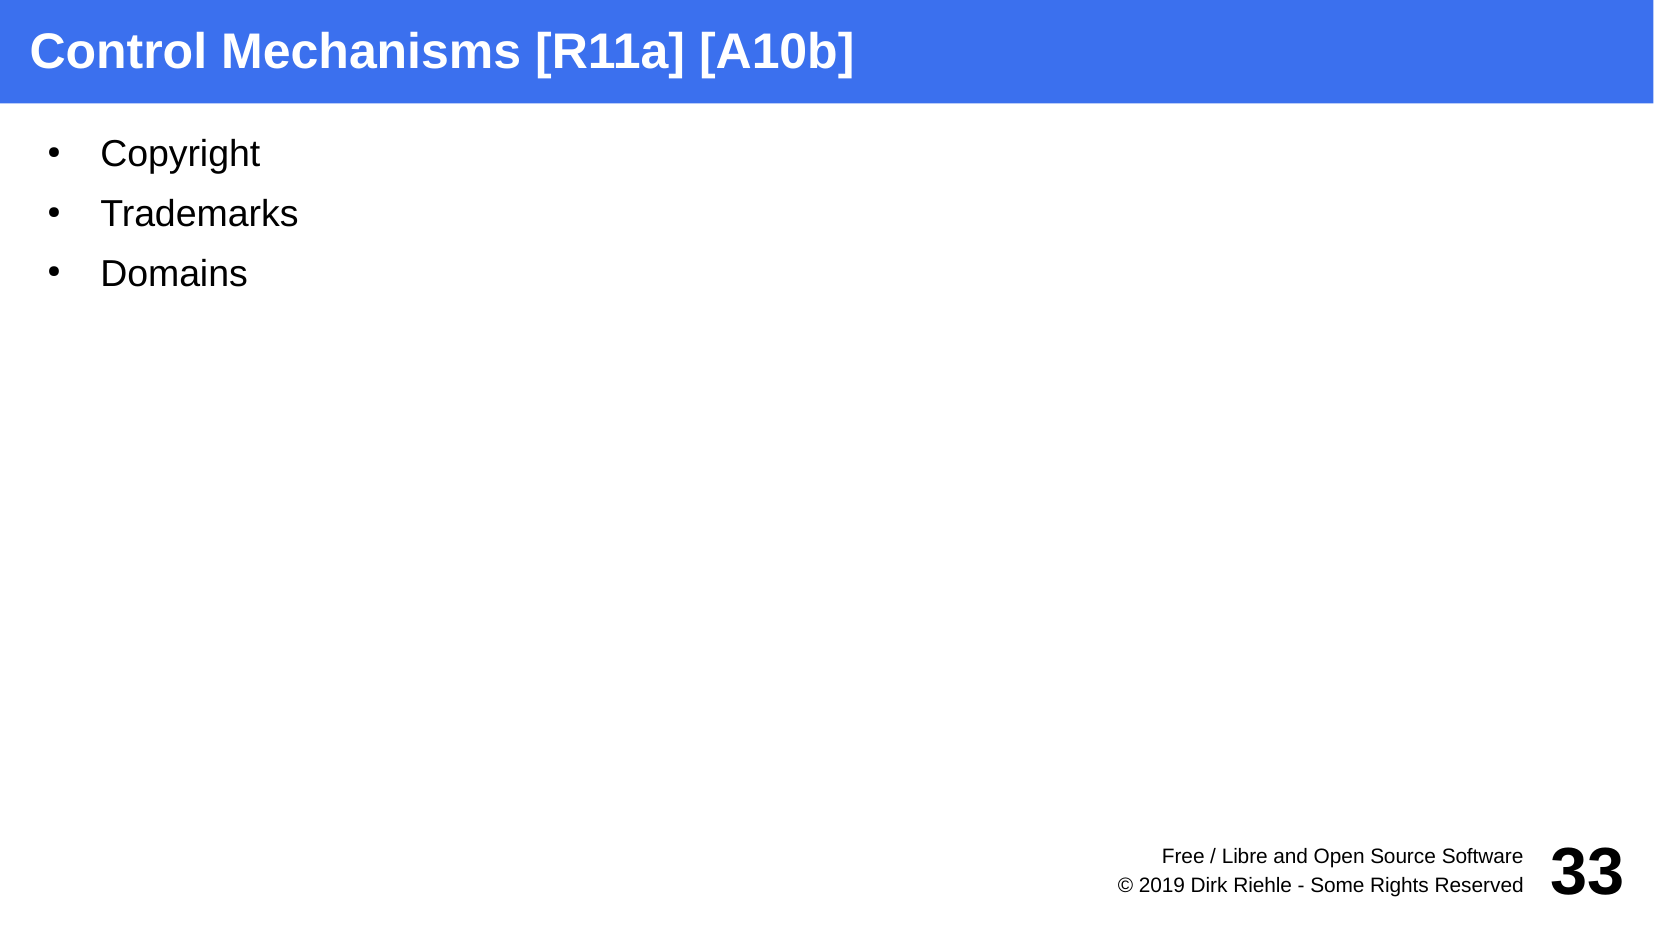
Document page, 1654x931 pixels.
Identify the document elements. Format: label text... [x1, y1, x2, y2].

title Control Mechanisms [R11a] [A10b] [0, 0, 1654, 104]
list Copyright Trademarks Domains [29, 132, 1625, 813]
